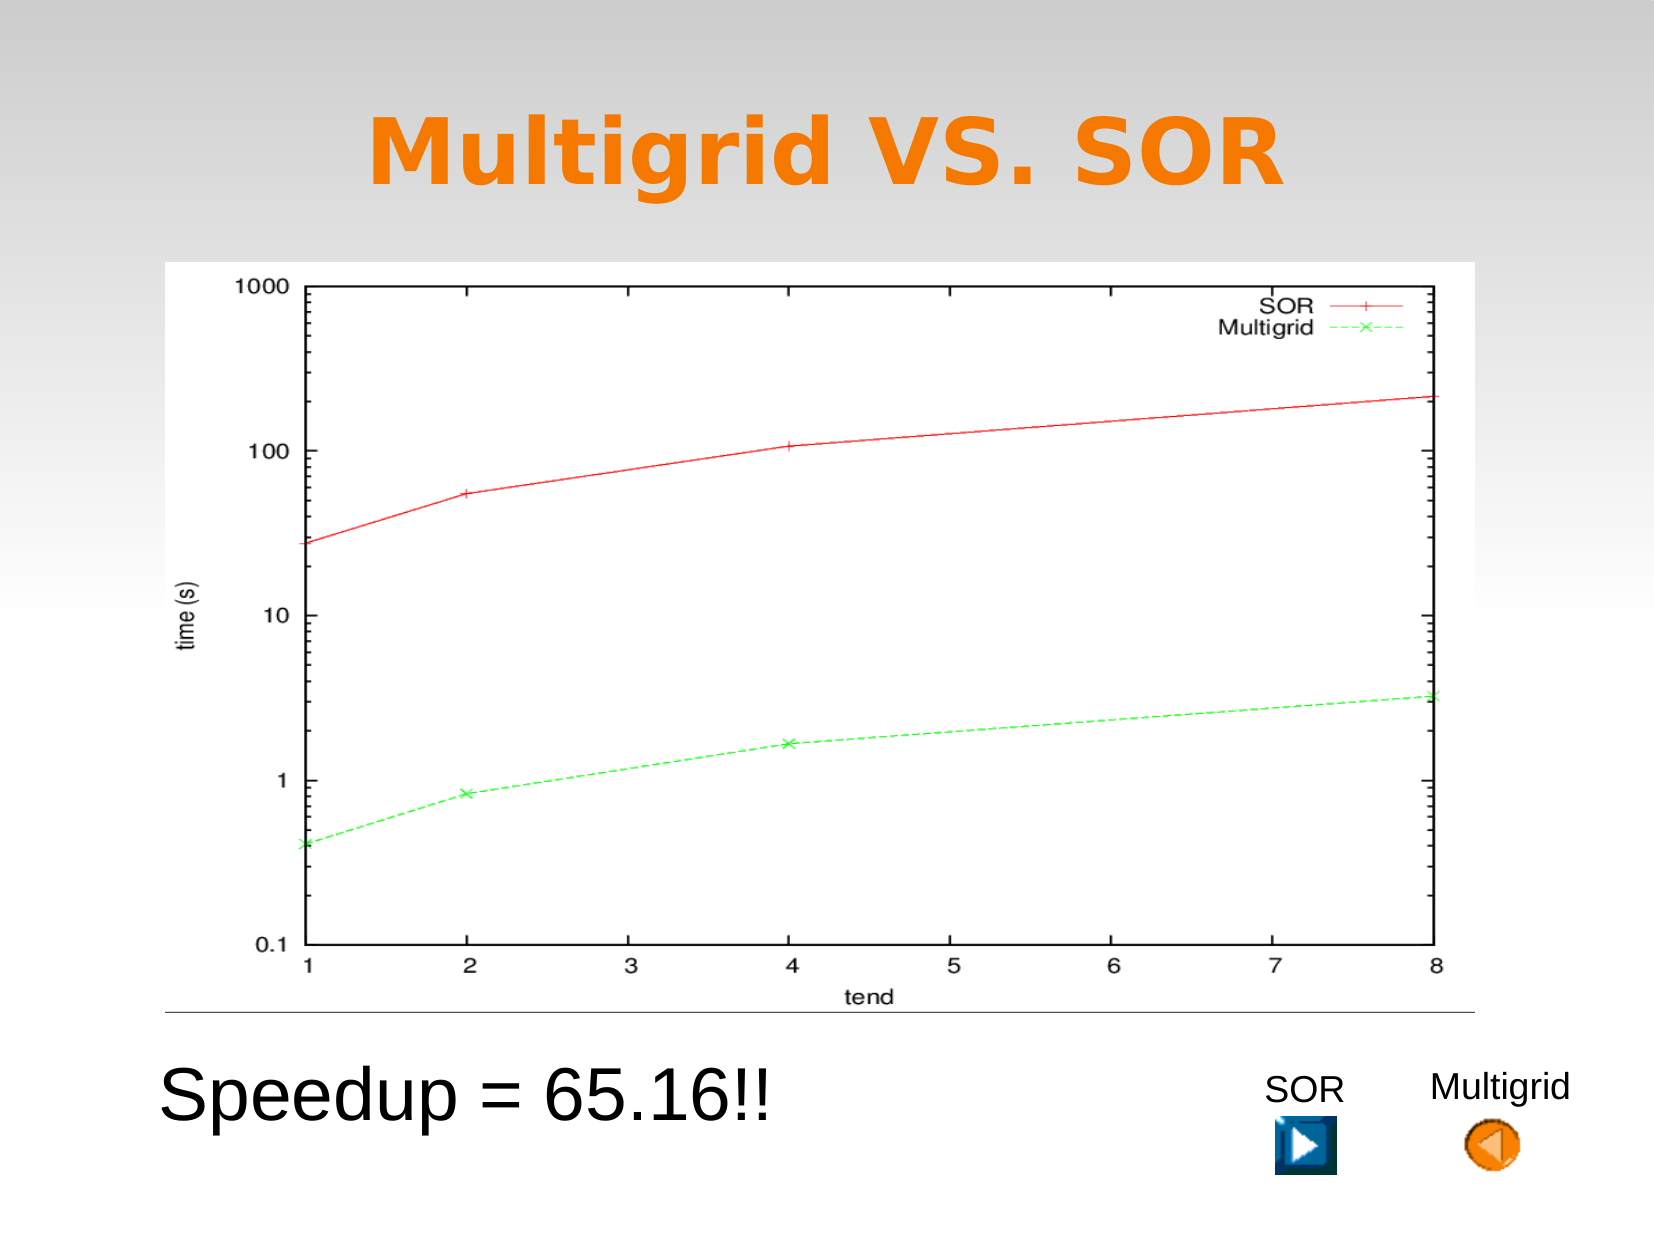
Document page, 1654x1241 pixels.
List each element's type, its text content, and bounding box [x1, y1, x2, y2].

picture [1275, 1118, 1285, 1125]
text_box Multigrid [1414, 1057, 1640, 1115]
picture [165, 262, 1475, 1013]
text_box SOR [1249, 1060, 1513, 1118]
text_box Speedup = 65.16!! [143, 1045, 818, 1241]
title Multigrid VS. SOR [82, 49, 1571, 257]
picture [1462, 1116, 1524, 1175]
chart [768, 682, 887, 742]
picture [1275, 1118, 1337, 1175]
